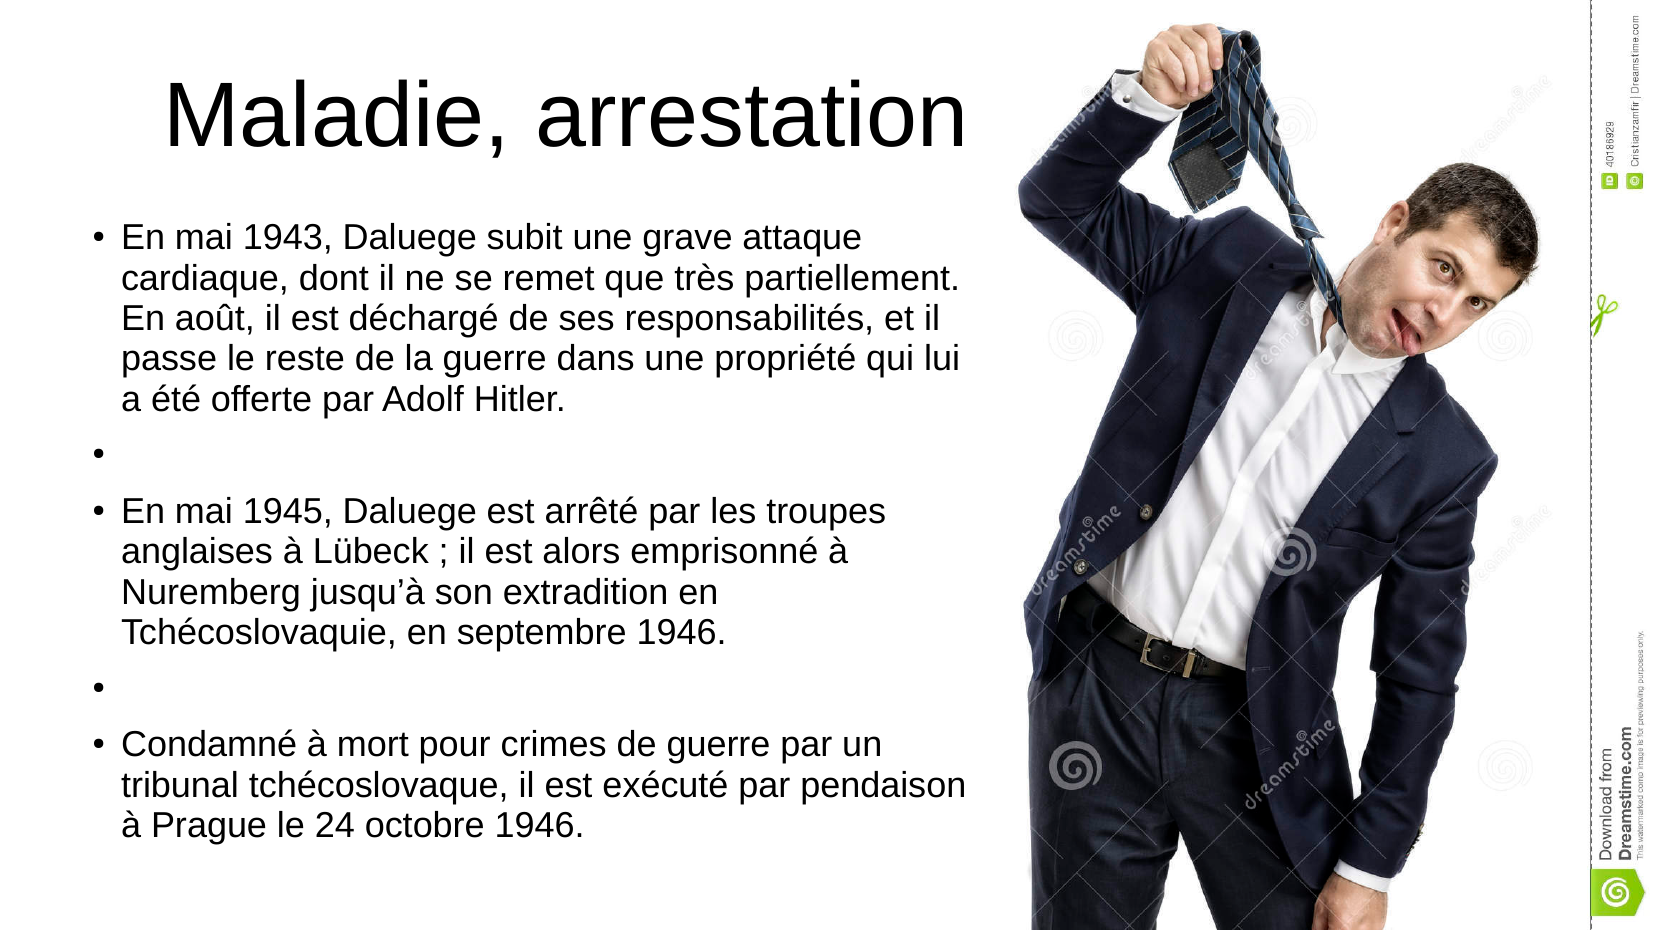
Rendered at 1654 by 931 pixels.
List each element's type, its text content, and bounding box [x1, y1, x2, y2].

title Maladie, arrestation et exécution [82, 37, 968, 193]
list En mai 1943, Daluege subit une grave attaque cardiaque, dont il ne se remet que très partiellement. En août, il est déchargé de ses responsabilités, et il passe le reste de la guerre dans une propriété qui lui a été offerte par Adolf Hitler. En mai 1945, Daluege est arrêté par les troupes anglaises à Lübeck ; il est alors emprisonné à Nuremberg jusqu’à son extradition en Tchécoslovaquie, en septembre 1946. Condamné à mort pour crimes de guerre par un tribunal tchécoslovaque, il est exécuté par pendaison à Prague le 24 octobre 1946. [82, 217, 968, 886]
picture [968, 0, 1654, 930]
